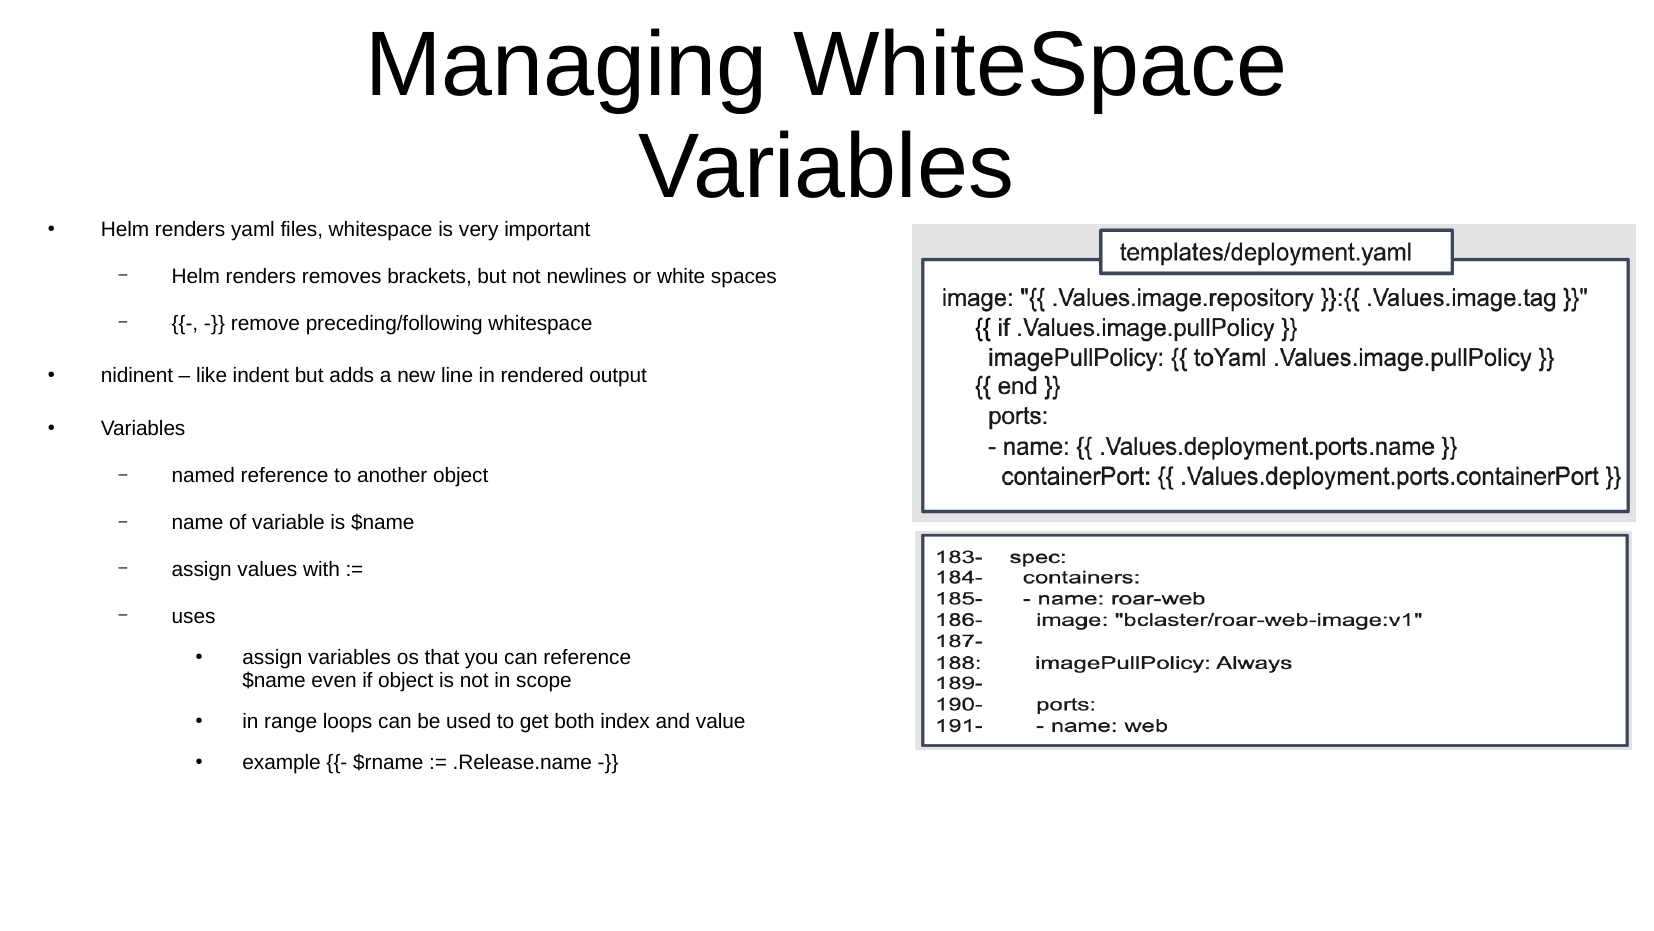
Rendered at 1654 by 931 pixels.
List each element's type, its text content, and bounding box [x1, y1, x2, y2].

picture [915, 531, 1632, 751]
picture [912, 224, 1636, 522]
list Helm renders yaml files, whitespace is very important Helm renders removes brackets, but not newlines or white spaces {{-, -}} remove preceding/following whitespace nidinent – like indent but adds a new line in rendered output Variables named reference to another object name of variable is $name assign values with := uses assign variables os that you can reference $name even if object is not in scope in range loops can be used to get both index and value example {{- $rname := .Release.name -}} [30, 217, 1571, 916]
title Managing WhiteSpace Variables [82, 12, 1571, 217]
